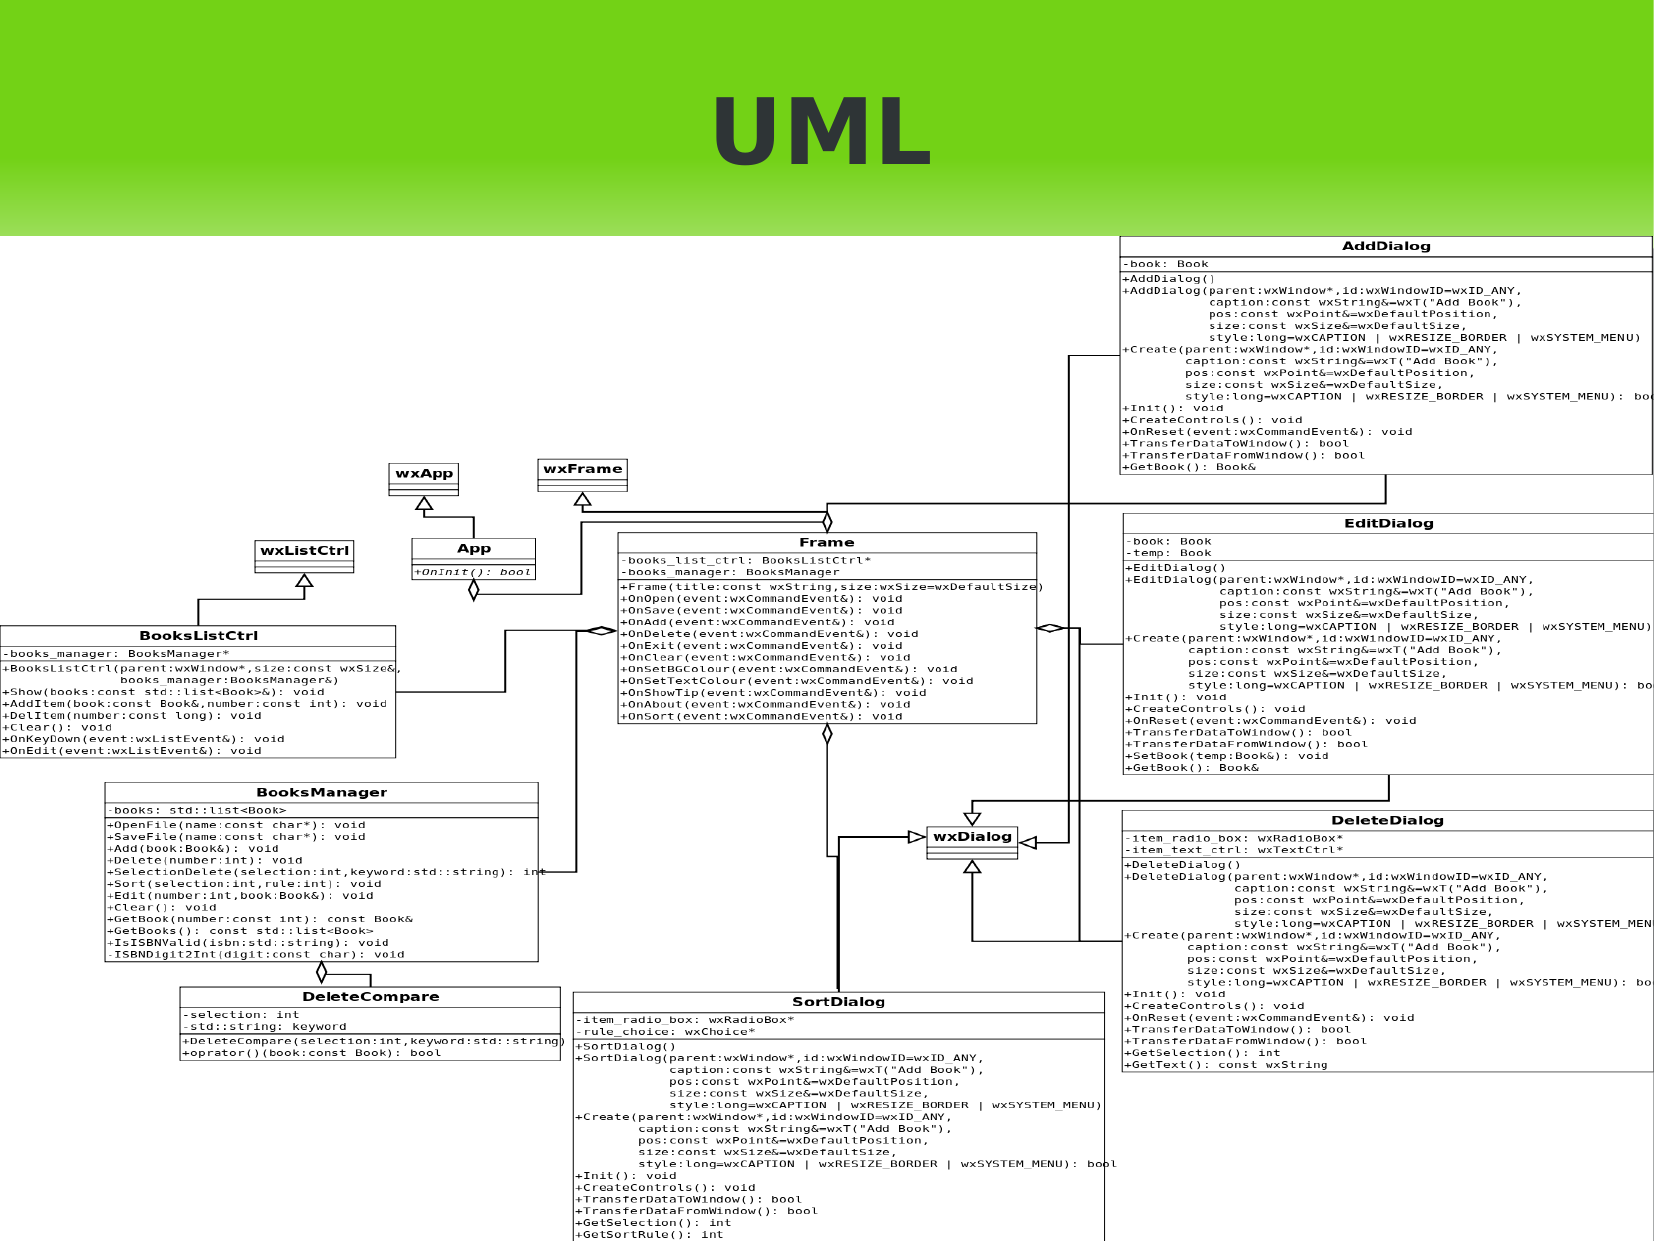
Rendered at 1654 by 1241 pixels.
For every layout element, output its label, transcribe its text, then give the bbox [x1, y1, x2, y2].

title UML [76, 36, 1565, 229]
picture [0, 0, 1654, 1241]
